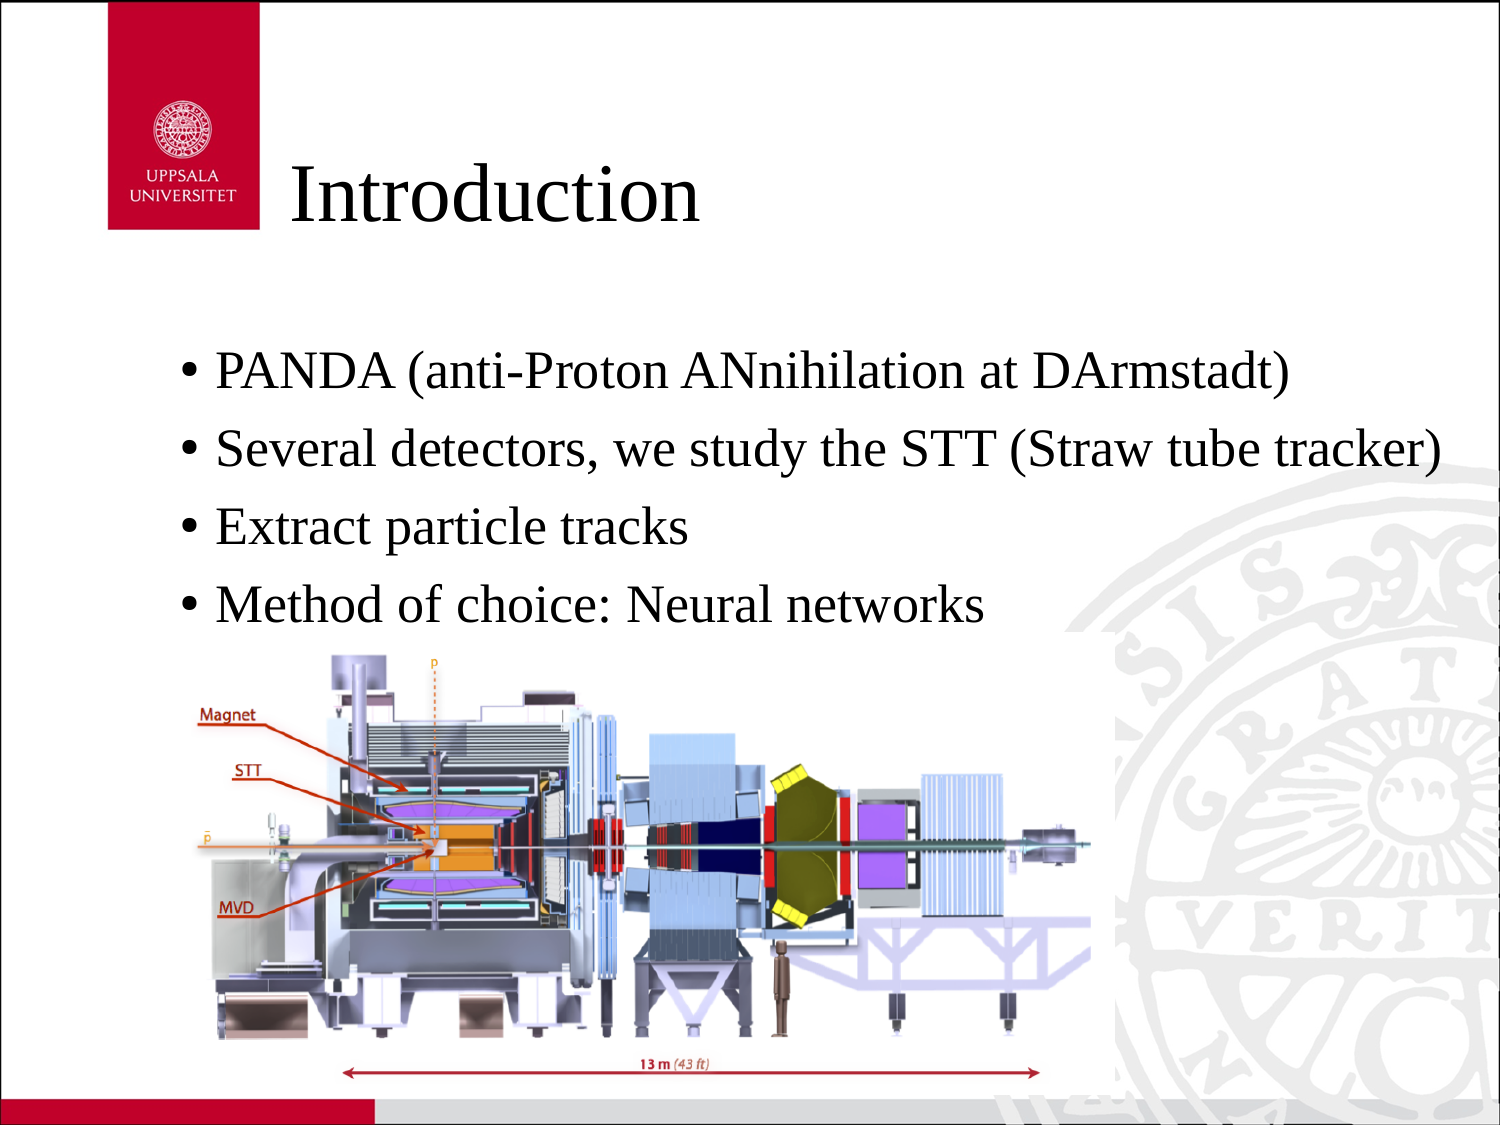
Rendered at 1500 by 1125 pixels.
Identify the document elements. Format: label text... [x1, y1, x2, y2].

text_box PANDA (anti-Proton ANnihilation at DArmstadt) Several detectors, we study the STT (Straw tube tracker) Extract particle tracks Method of choice: Neural networks [165, 333, 1459, 670]
picture [0, 0, 1500, 1125]
title Introduction [289, 99, 1436, 288]
